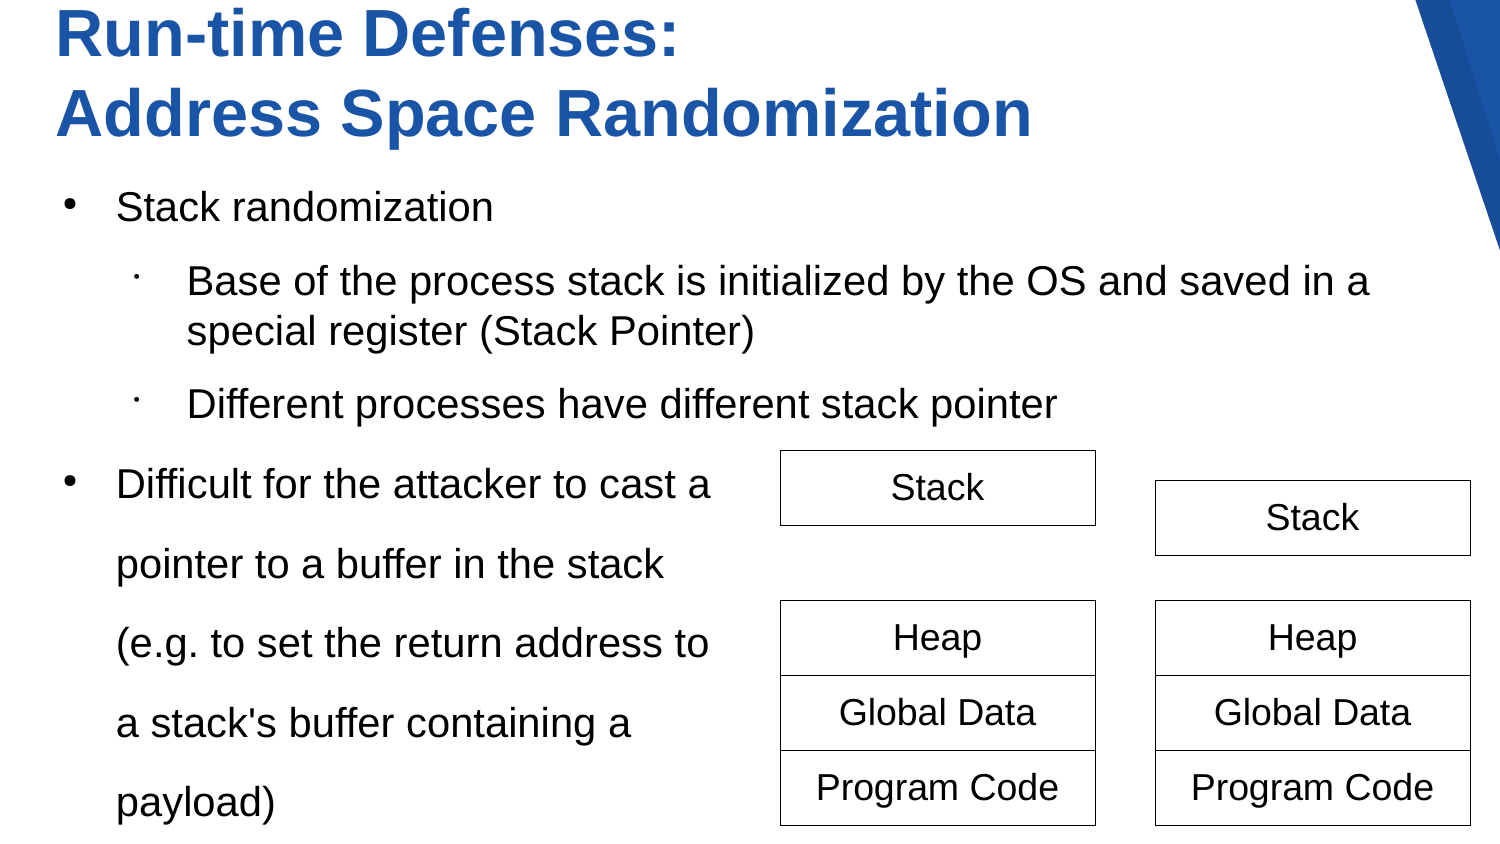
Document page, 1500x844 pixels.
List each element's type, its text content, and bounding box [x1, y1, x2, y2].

text_box Heap [1155, 600, 1471, 676]
text_box Heap [780, 600, 1096, 676]
text_box Stack [780, 450, 1096, 526]
text_box Program Code [780, 751, 1096, 826]
text_box Global Data [780, 676, 1096, 751]
text_box Global Data [1155, 676, 1471, 751]
text_box Program Code [1155, 751, 1471, 826]
list Stack randomization Base of the process stack is initialized by the OS and saved in a special register (Stack Pointer) Different processes have different stack pointer Difficult for the attacker to cast a pointer to a buffer in the stack (e.g. to set the return address to a stack's buffer containing a payload) [30, 165, 1486, 481]
text_box Stack [1155, 480, 1471, 556]
title Run-time Defenses: Address Space Randomization [40, 97, 1306, 166]
